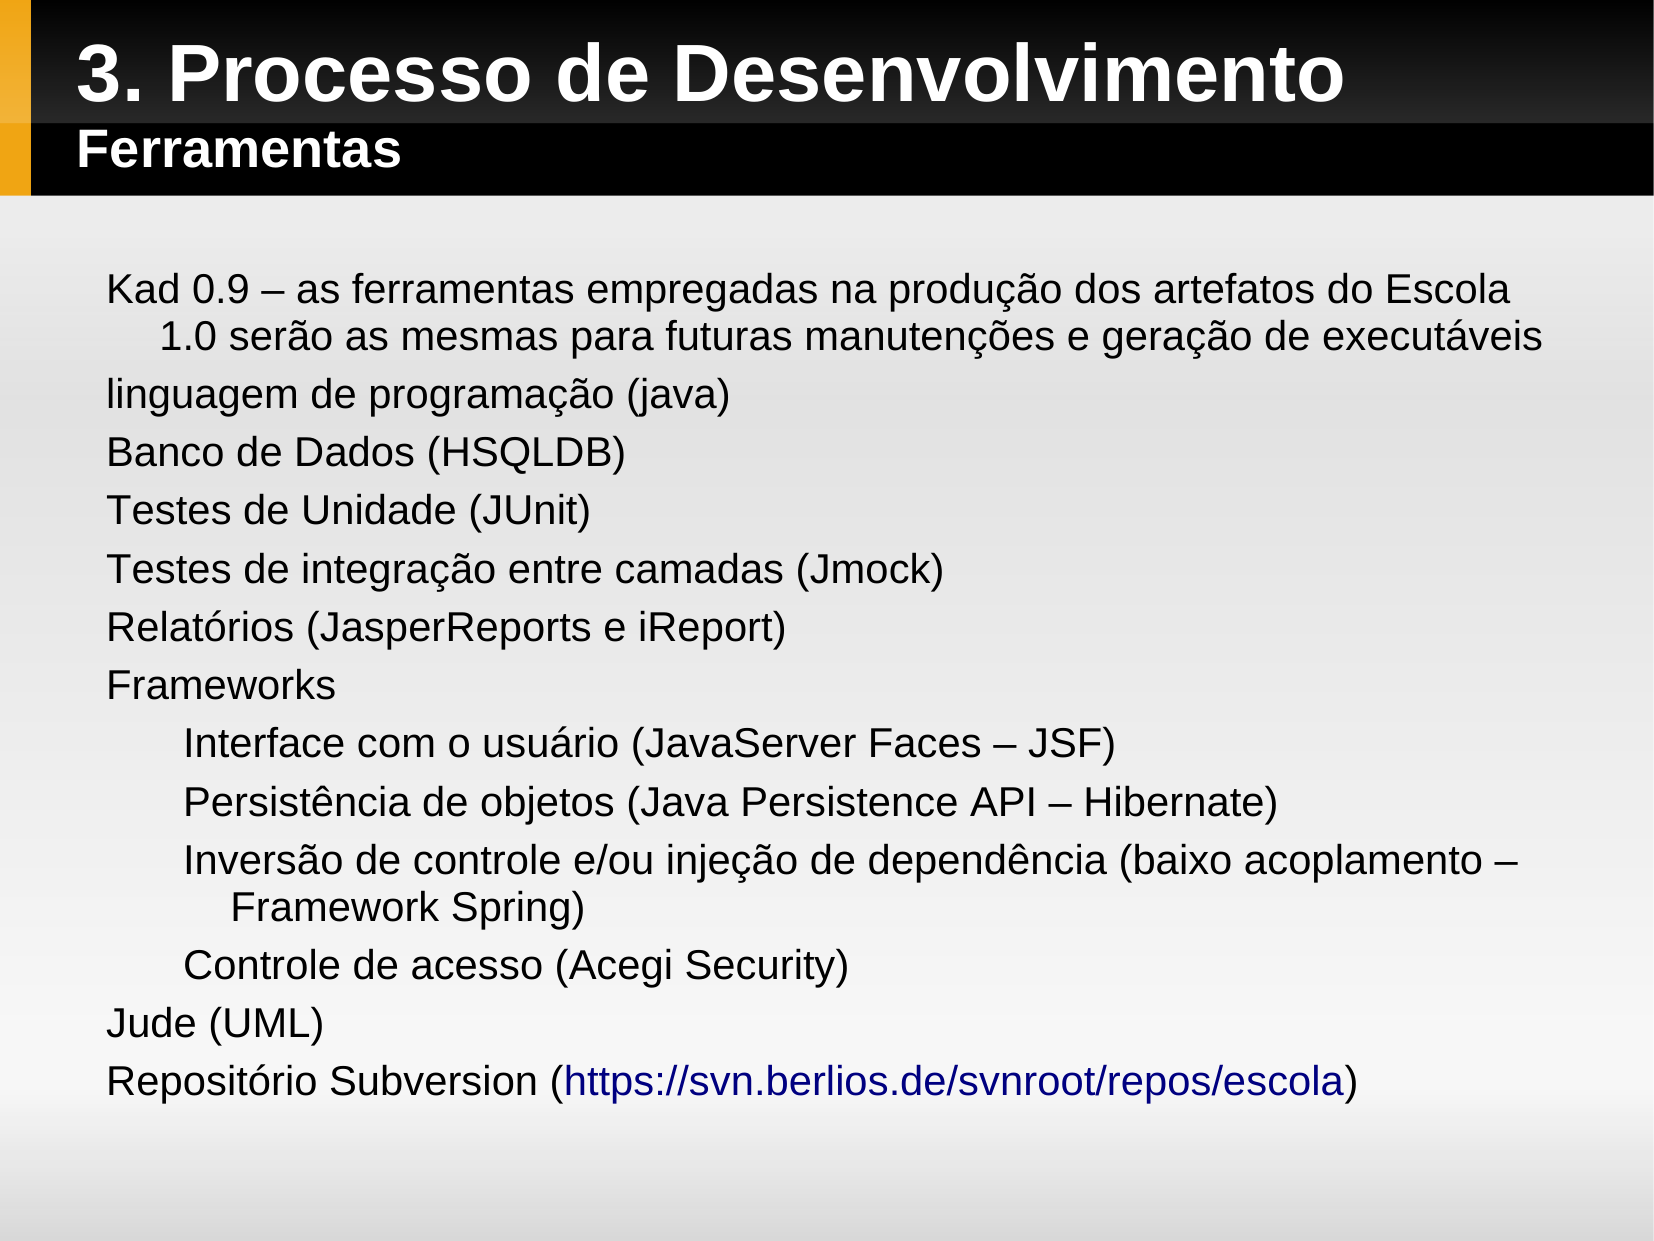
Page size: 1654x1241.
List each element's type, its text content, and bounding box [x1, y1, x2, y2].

picture [0, 0, 1654, 1241]
list Kad 0.9 – as ferramentas empregadas na produção dos artefatos do Escola 1.0 serão as mesmas para futuras manutenções e geração de executáveis linguagem de programação (java) Banco de Dados (HSQLDB) Testes de Unidade (JUnit) Testes de integração entre camadas (Jmock) Relatórios (JasperReports e iReport) Frameworks Interface com o usuário (JavaServer Faces – JSF) Persistência de objetos (Java Persistence API – Hibernate) Inversão de controle e/ou injeção de dependência (baixo acoplamento – Framework Spring) Controle de acesso (Acegi Security) Jude (UML) Repositório Subversion (https://svn.berlios.de/svnroot/repos/escola) [88, 265, 1577, 1123]
title 3. Processo de Desenvolvimento Ferramentas [76, 0, 1566, 208]
